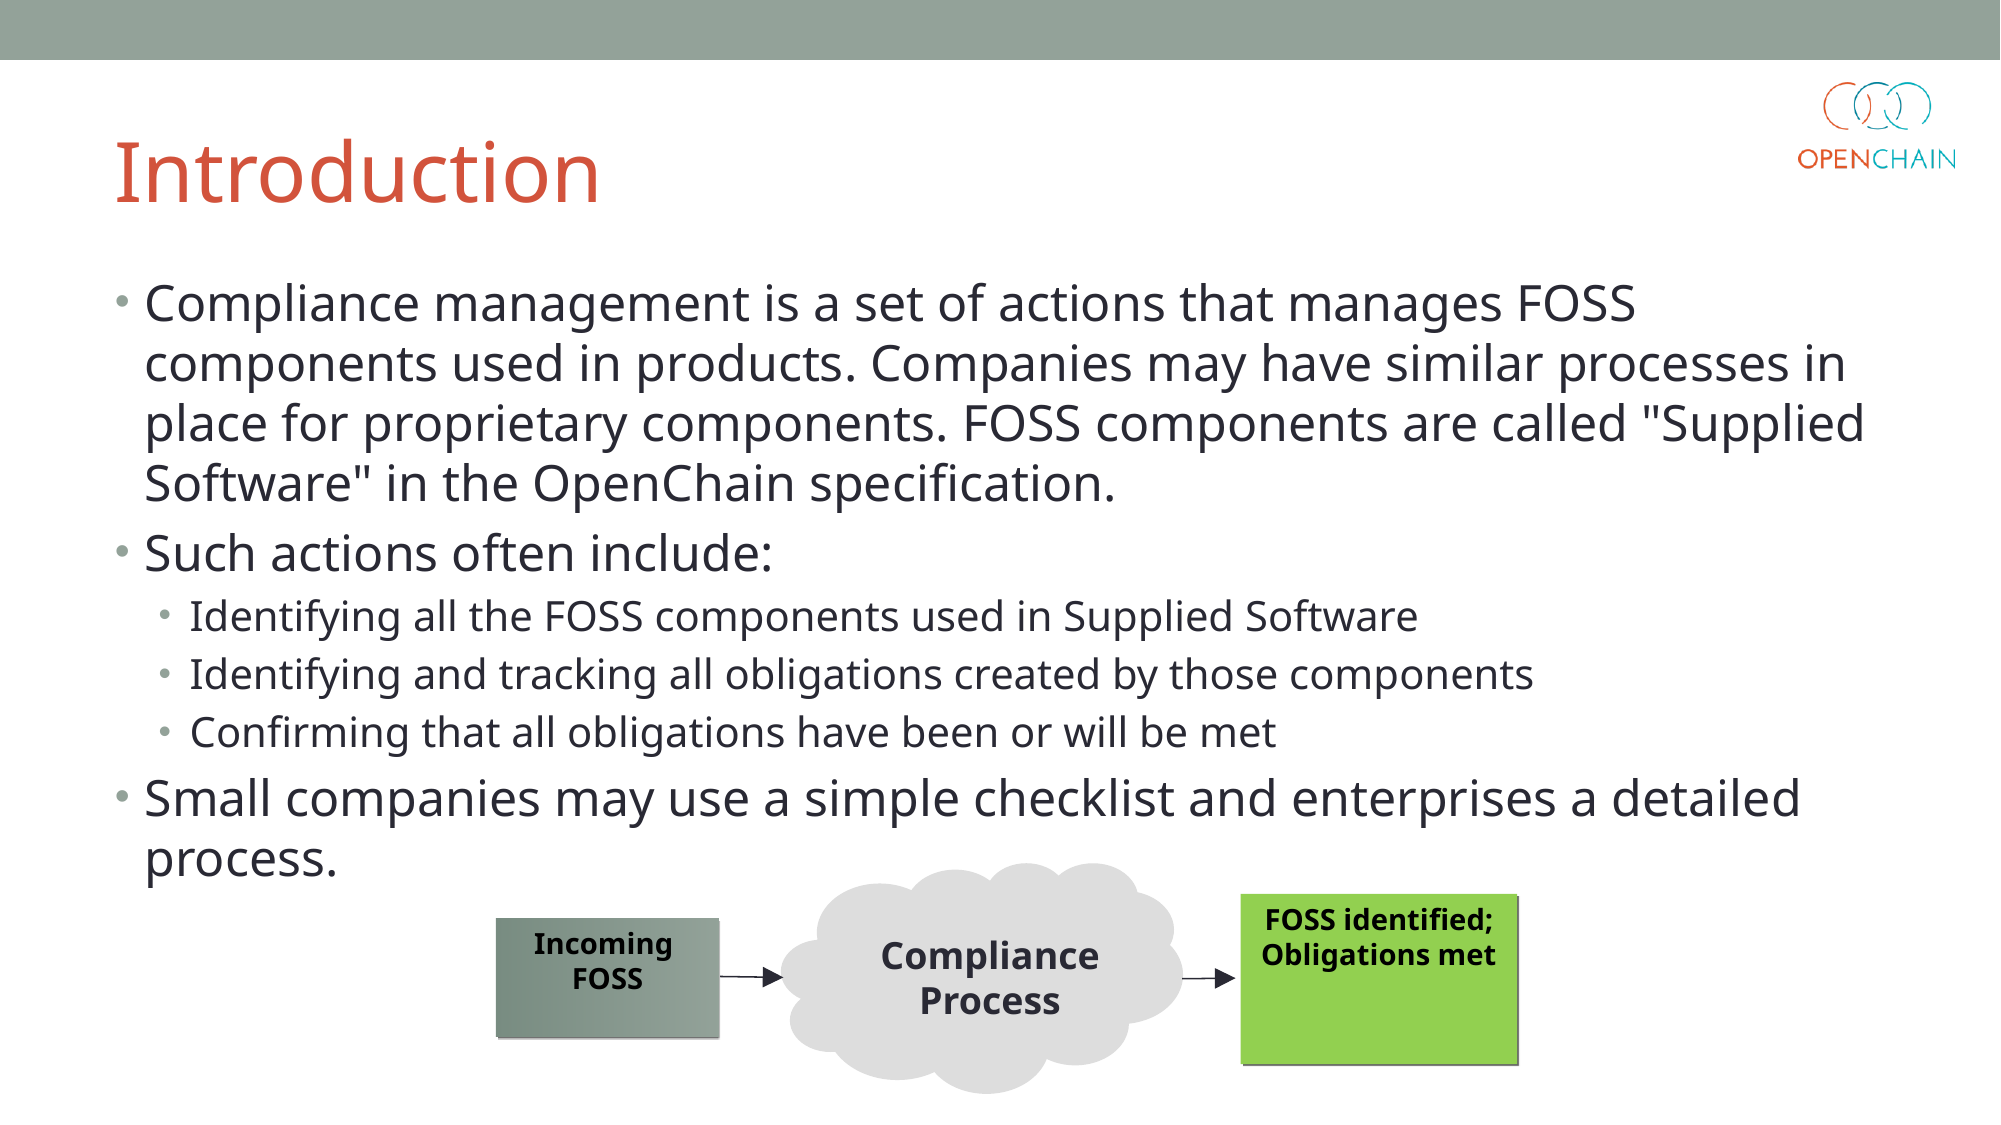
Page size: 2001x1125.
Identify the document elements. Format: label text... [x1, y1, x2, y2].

text_box FOSS identified; Obligations met [1240, 893, 1518, 1065]
text_box [780, 863, 1184, 1094]
text_box Introduction [99, 87, 1900, 250]
text_box Compliance management is a set of actions that manages FOSS components used in products. Companies may have similar processes in place for proprietary components. FOSS components are called "Supplied Software" in the OpenChain specification. Such actions often include: Identifying all the FOSS components used in Supplied Software Identifying and tracking all obligations created by those components Confirming that all obligations have been or will be met Small companies may use a simple checklist and enterprises a detailed process. [99, 263, 1900, 1064]
text_box Incoming FOSS [495, 918, 719, 1037]
picture [1798, 82, 1955, 169]
text_box Compliance Process [864, 916, 1116, 1038]
